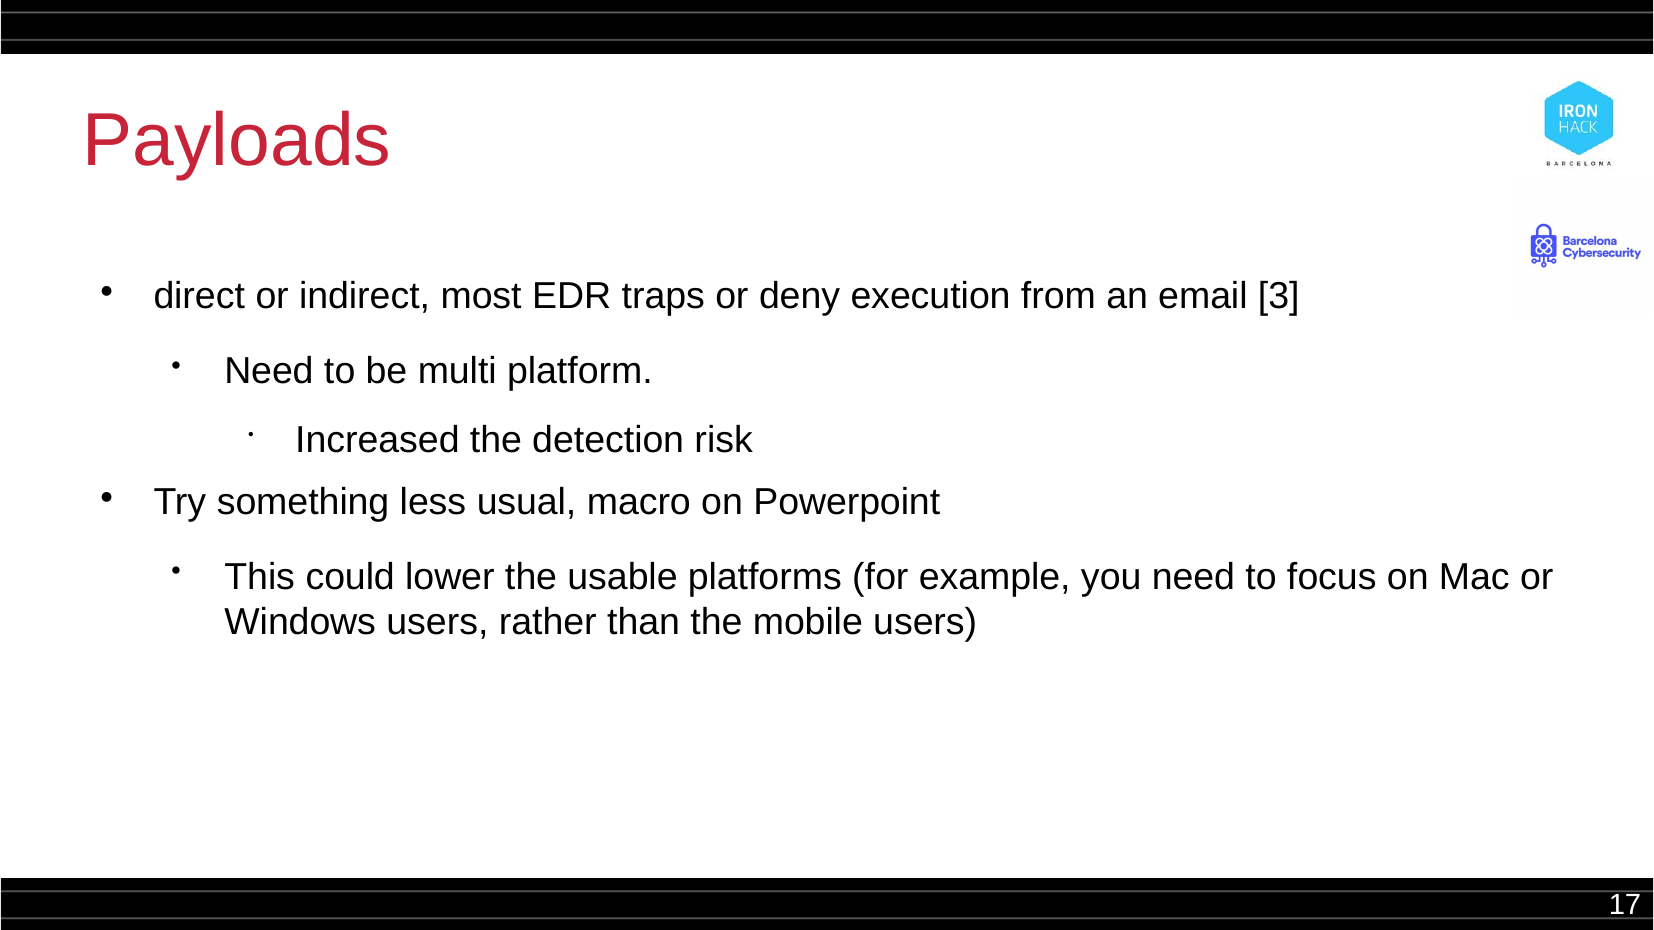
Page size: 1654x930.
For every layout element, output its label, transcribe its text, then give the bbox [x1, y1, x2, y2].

picture [1514, 67, 1650, 315]
text_box direct or indirect, most EDR traps or deny execution from an email [3] Need to be multi platform. Increased the detection risk Try something less usual, macro on Powerpoint This could lower the usable platforms (for example, you need to focus on Mac or Windows users, rather than the mobile users) [82, 271, 1571, 757]
picture [0, 0, 1654, 54]
picture [0, 878, 1654, 930]
text_box Payloads [82, 57, 1571, 213]
